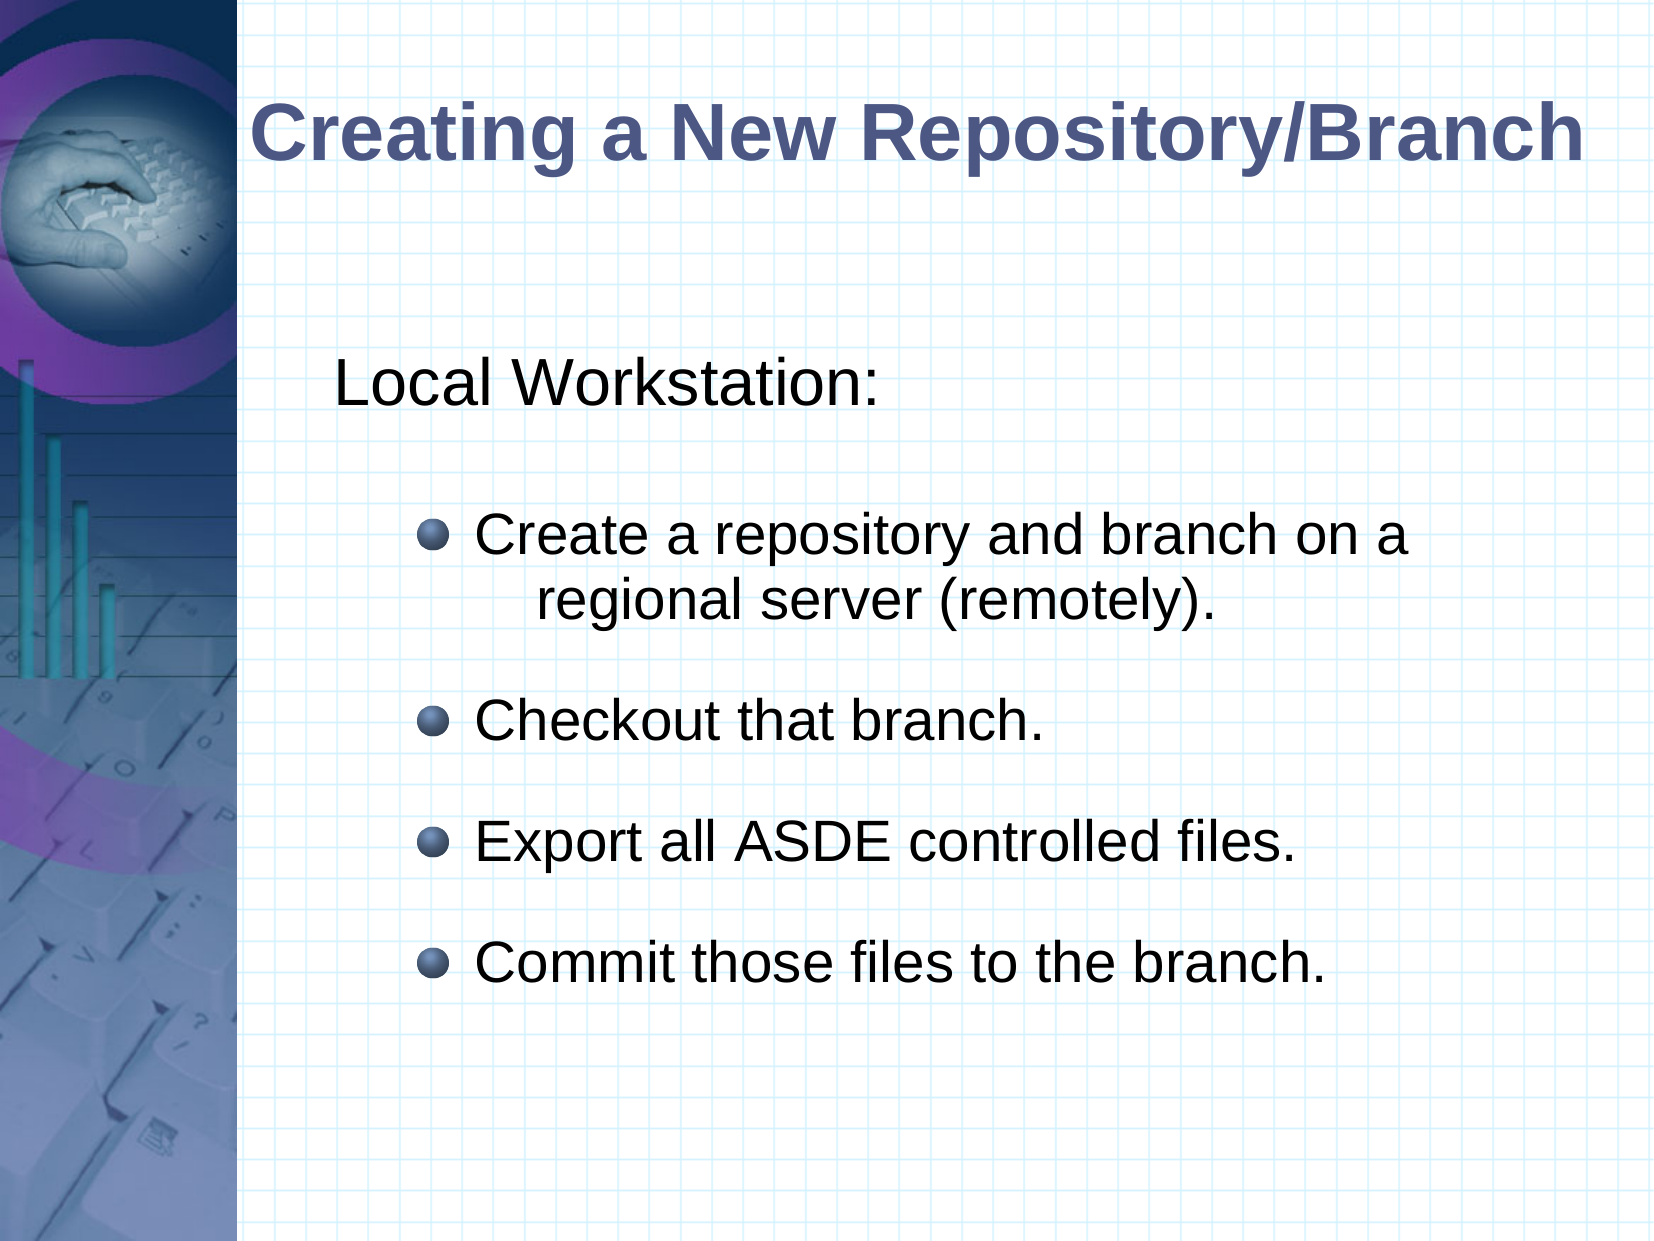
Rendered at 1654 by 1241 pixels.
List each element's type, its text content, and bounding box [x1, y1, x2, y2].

title Creating a New Repository/Branch [249, 58, 1625, 207]
list Local Workstation: Create a repository and branch on a regional server (remotely). Checkout that branch. Export all ASDE controlled files. Commit those files to the branch. [324, 344, 1534, 1127]
picture [0, 0, 1654, 1241]
